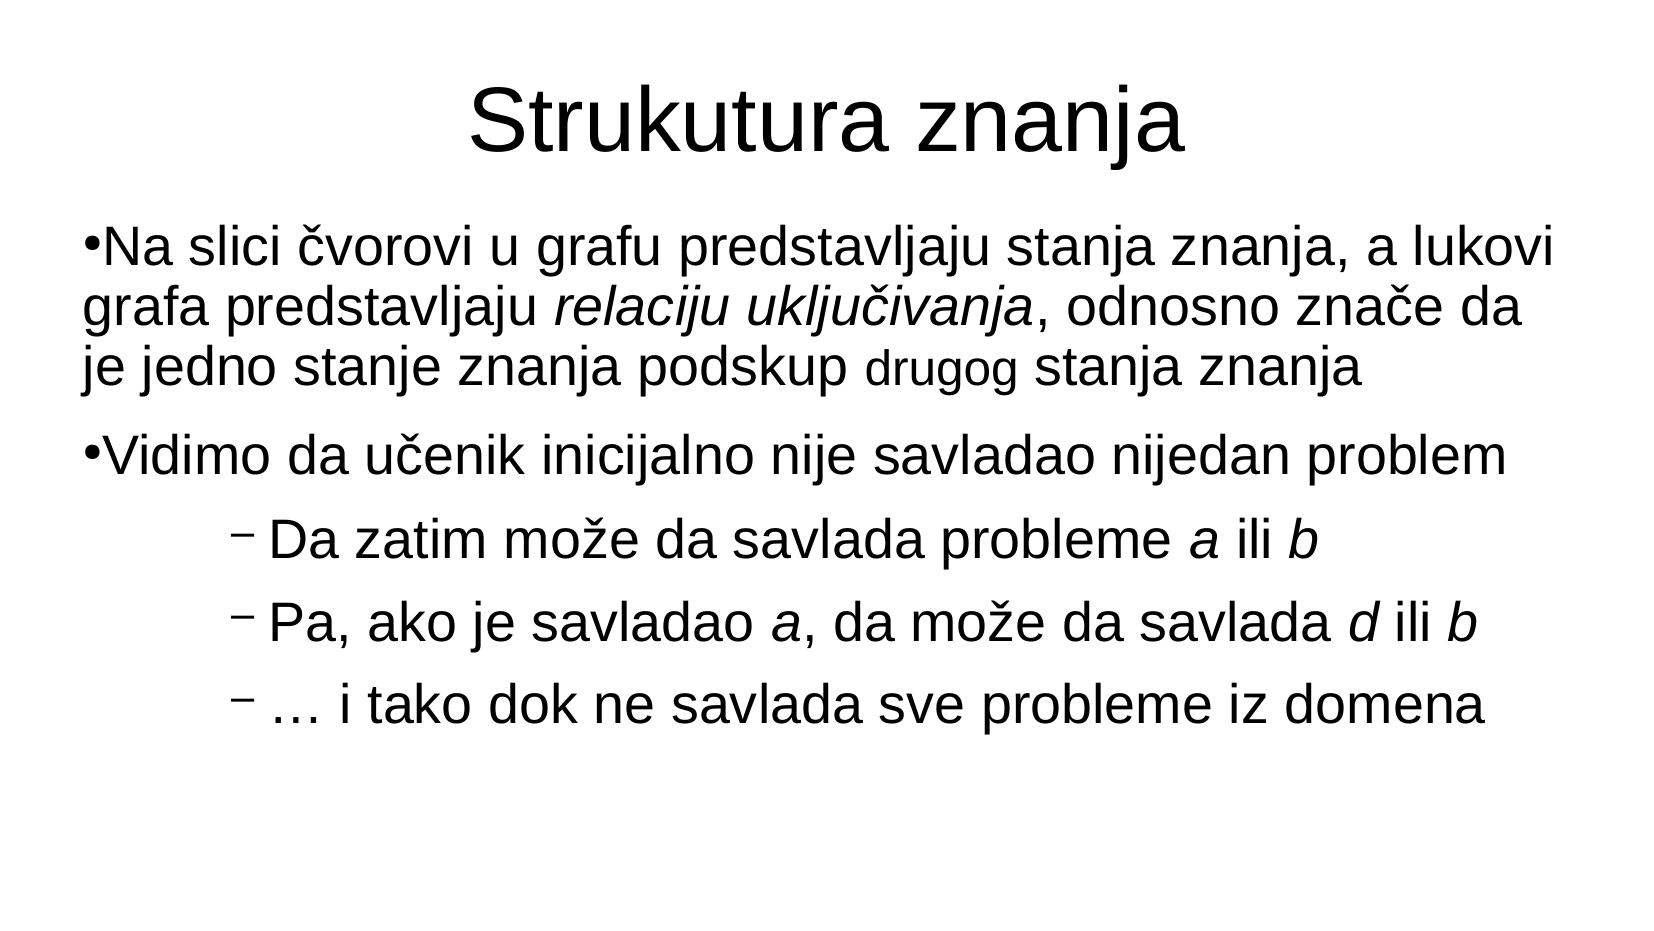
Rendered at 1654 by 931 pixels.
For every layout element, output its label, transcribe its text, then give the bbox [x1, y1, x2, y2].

title Strukutura znanja [82, 37, 1571, 193]
list Na slici čvorovi u grafu predstavljaju stanja znanja, a lukovi grafa predstavljaju relaciju uključivanja, odnosno znače da je jedno stanje znanja podskup drugog stanja znanja Vidimo da učenik inicijalno nije savladao nijedan problem Da zatim može da savlada probleme a ili b Pa, ako je savladao a, da može da savlada d ili b … i tako dok ne savlada sve probleme iz domena [82, 217, 1571, 758]
